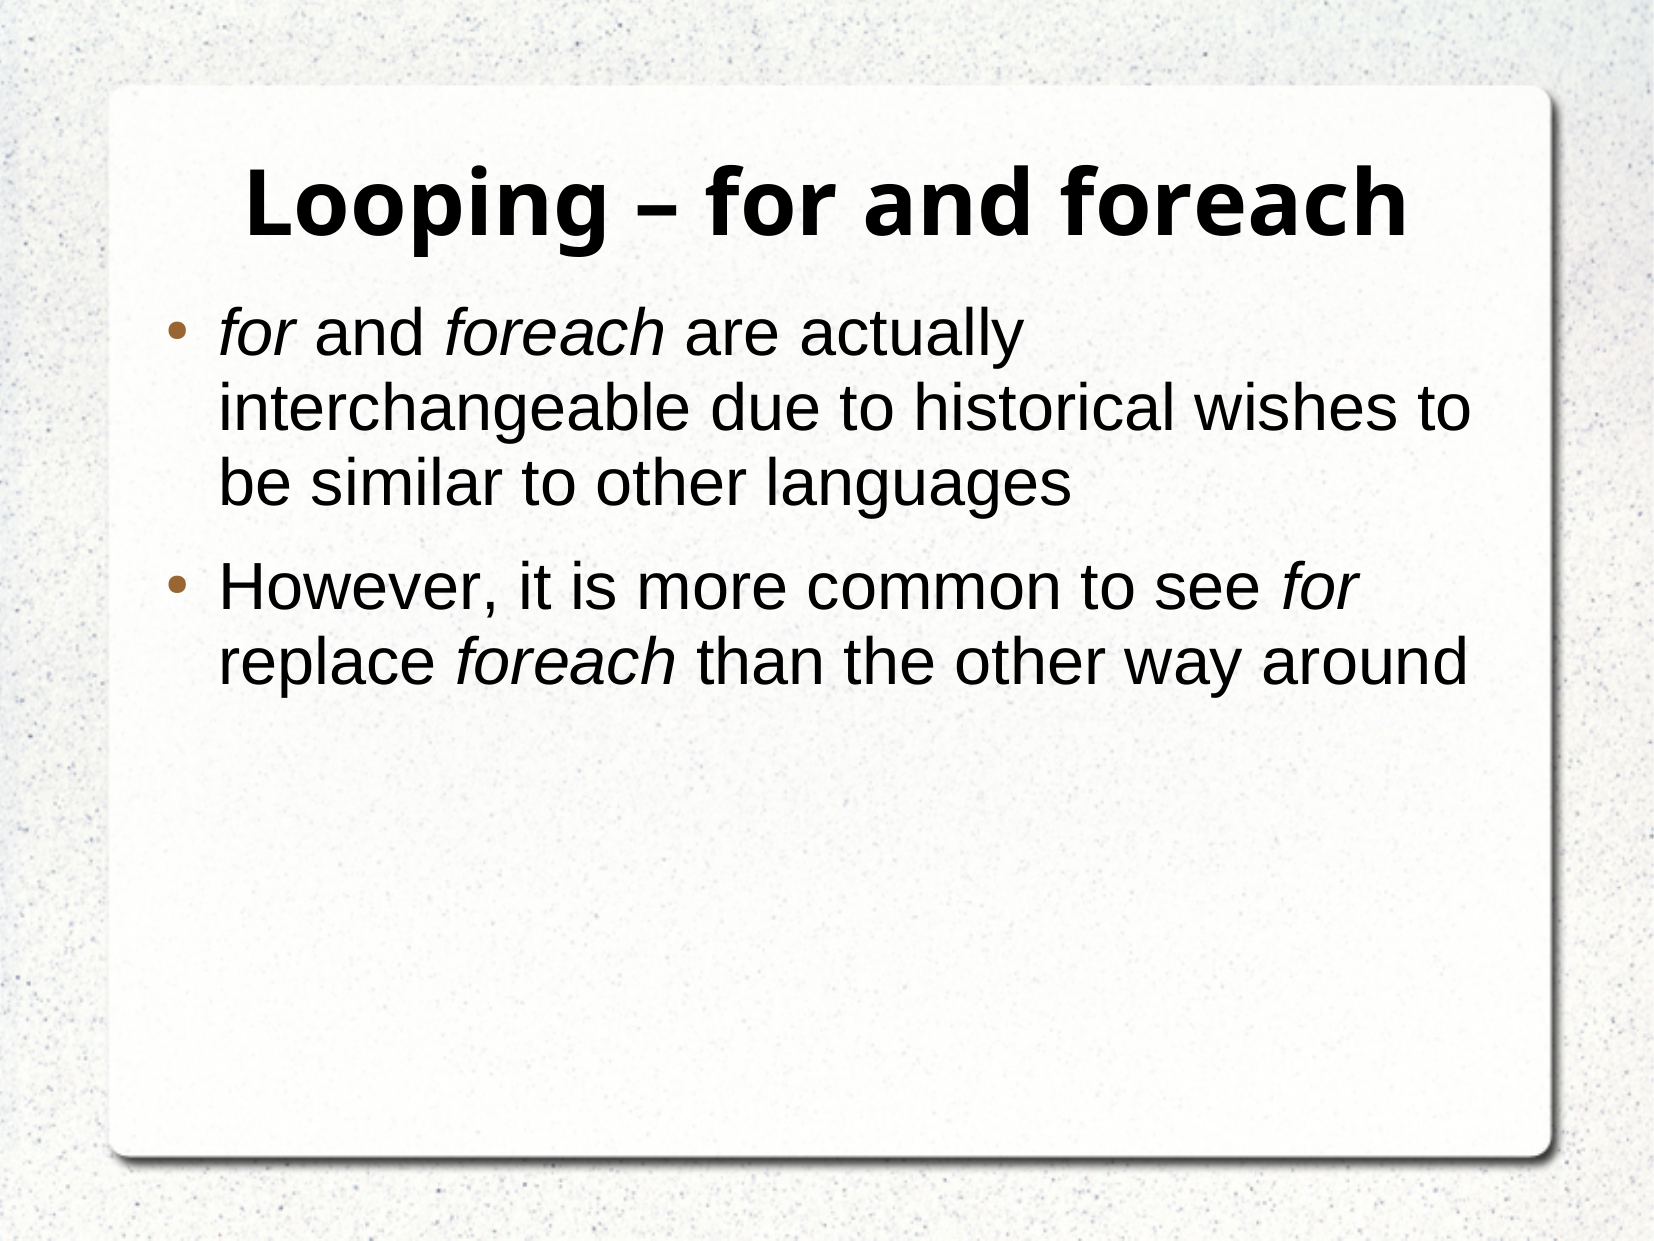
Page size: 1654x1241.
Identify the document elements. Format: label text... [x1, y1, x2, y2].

list for and foreach are actually interchangeable due to historical wishes to be similar to other languages However, it is more common to see for replace foreach than the other way around [147, 295, 1506, 931]
title Looping – for and foreach [118, 96, 1536, 304]
picture [0, 0, 1654, 1241]
